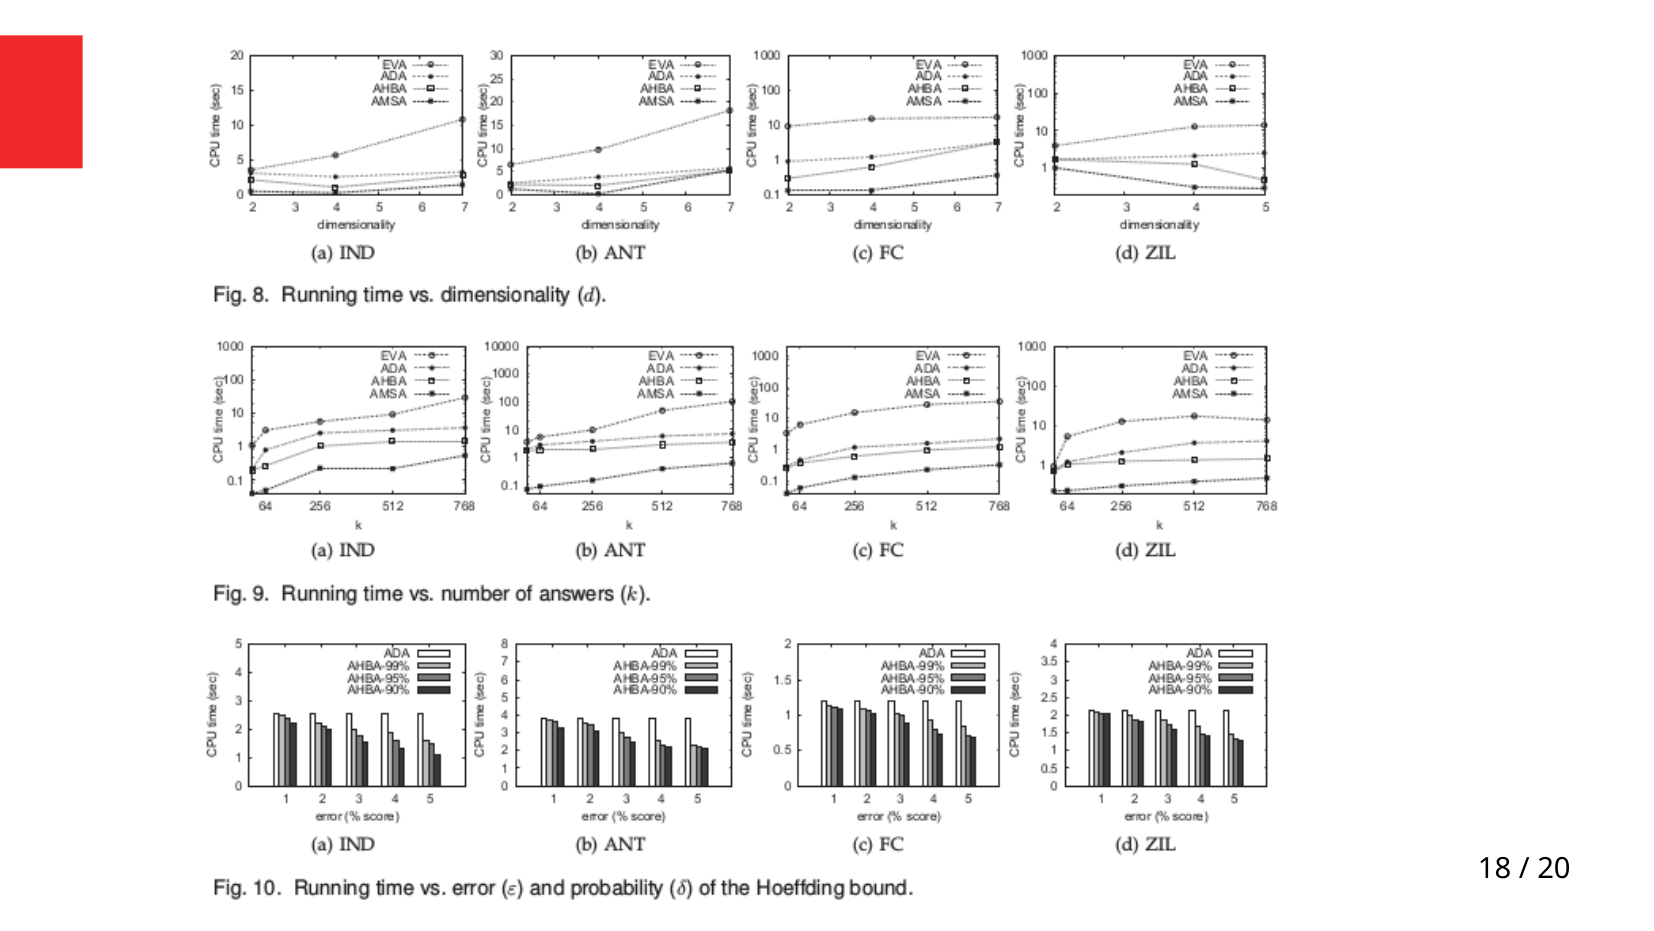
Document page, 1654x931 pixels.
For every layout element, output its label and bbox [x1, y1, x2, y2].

picture [188, 22, 1312, 922]
